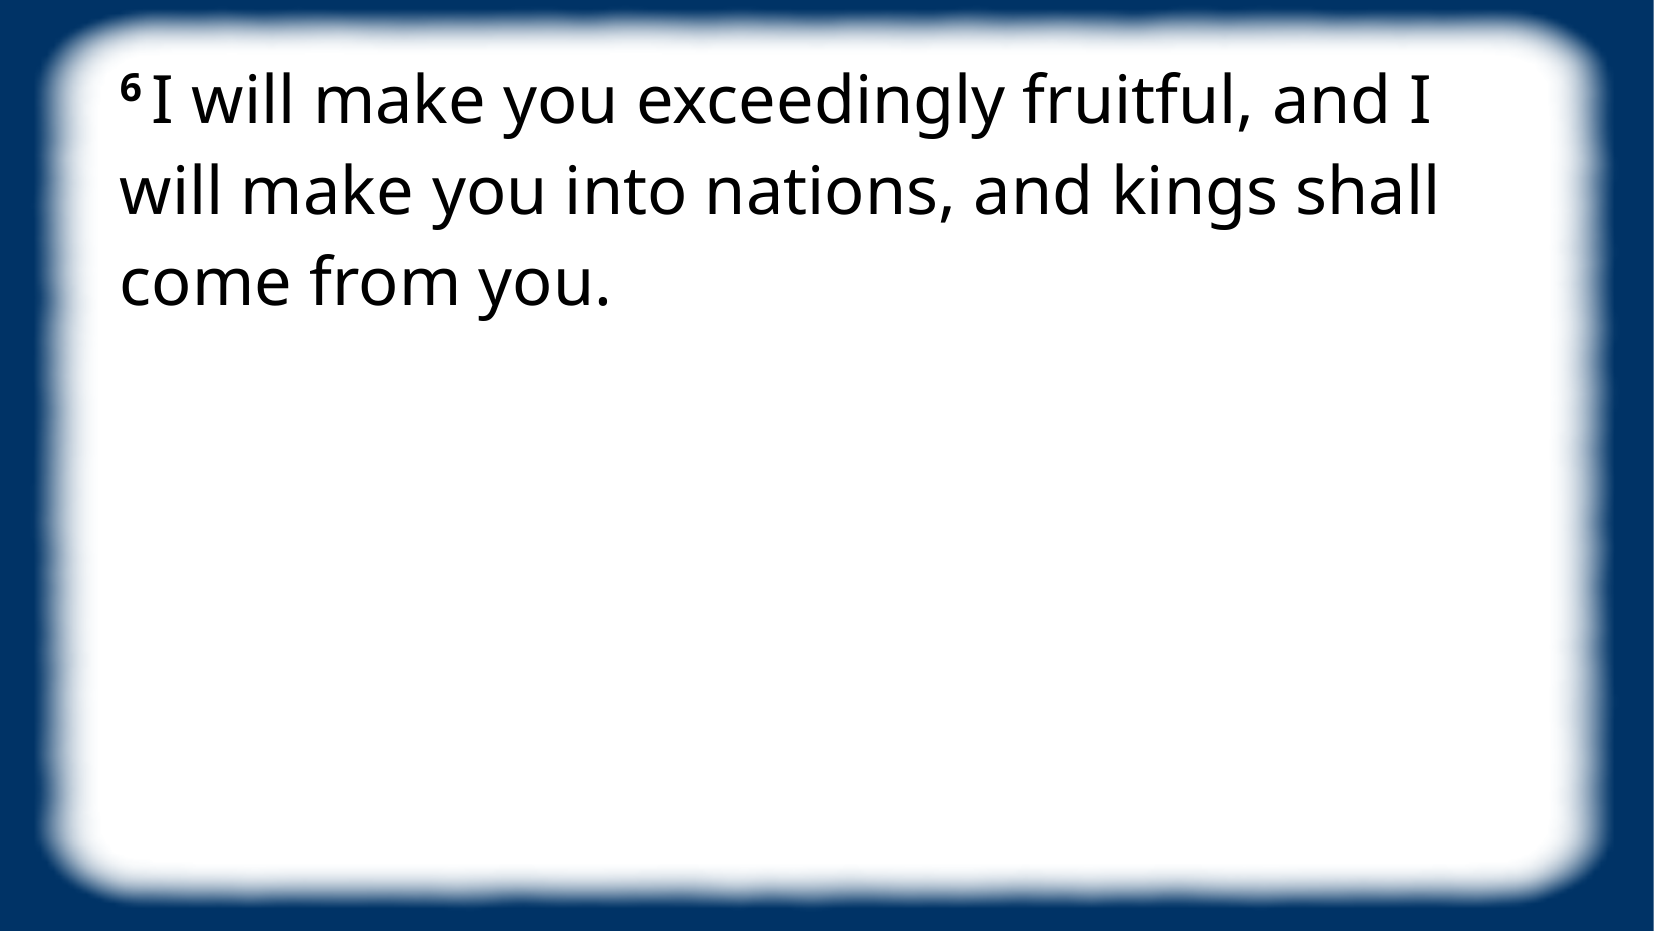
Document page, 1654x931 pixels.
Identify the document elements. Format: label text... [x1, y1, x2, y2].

text_box 6 I will make you exceedingly fruitful, and I will make you into nations, and kings shall come from you. [105, 45, 1546, 327]
picture [0, 0, 1654, 931]
